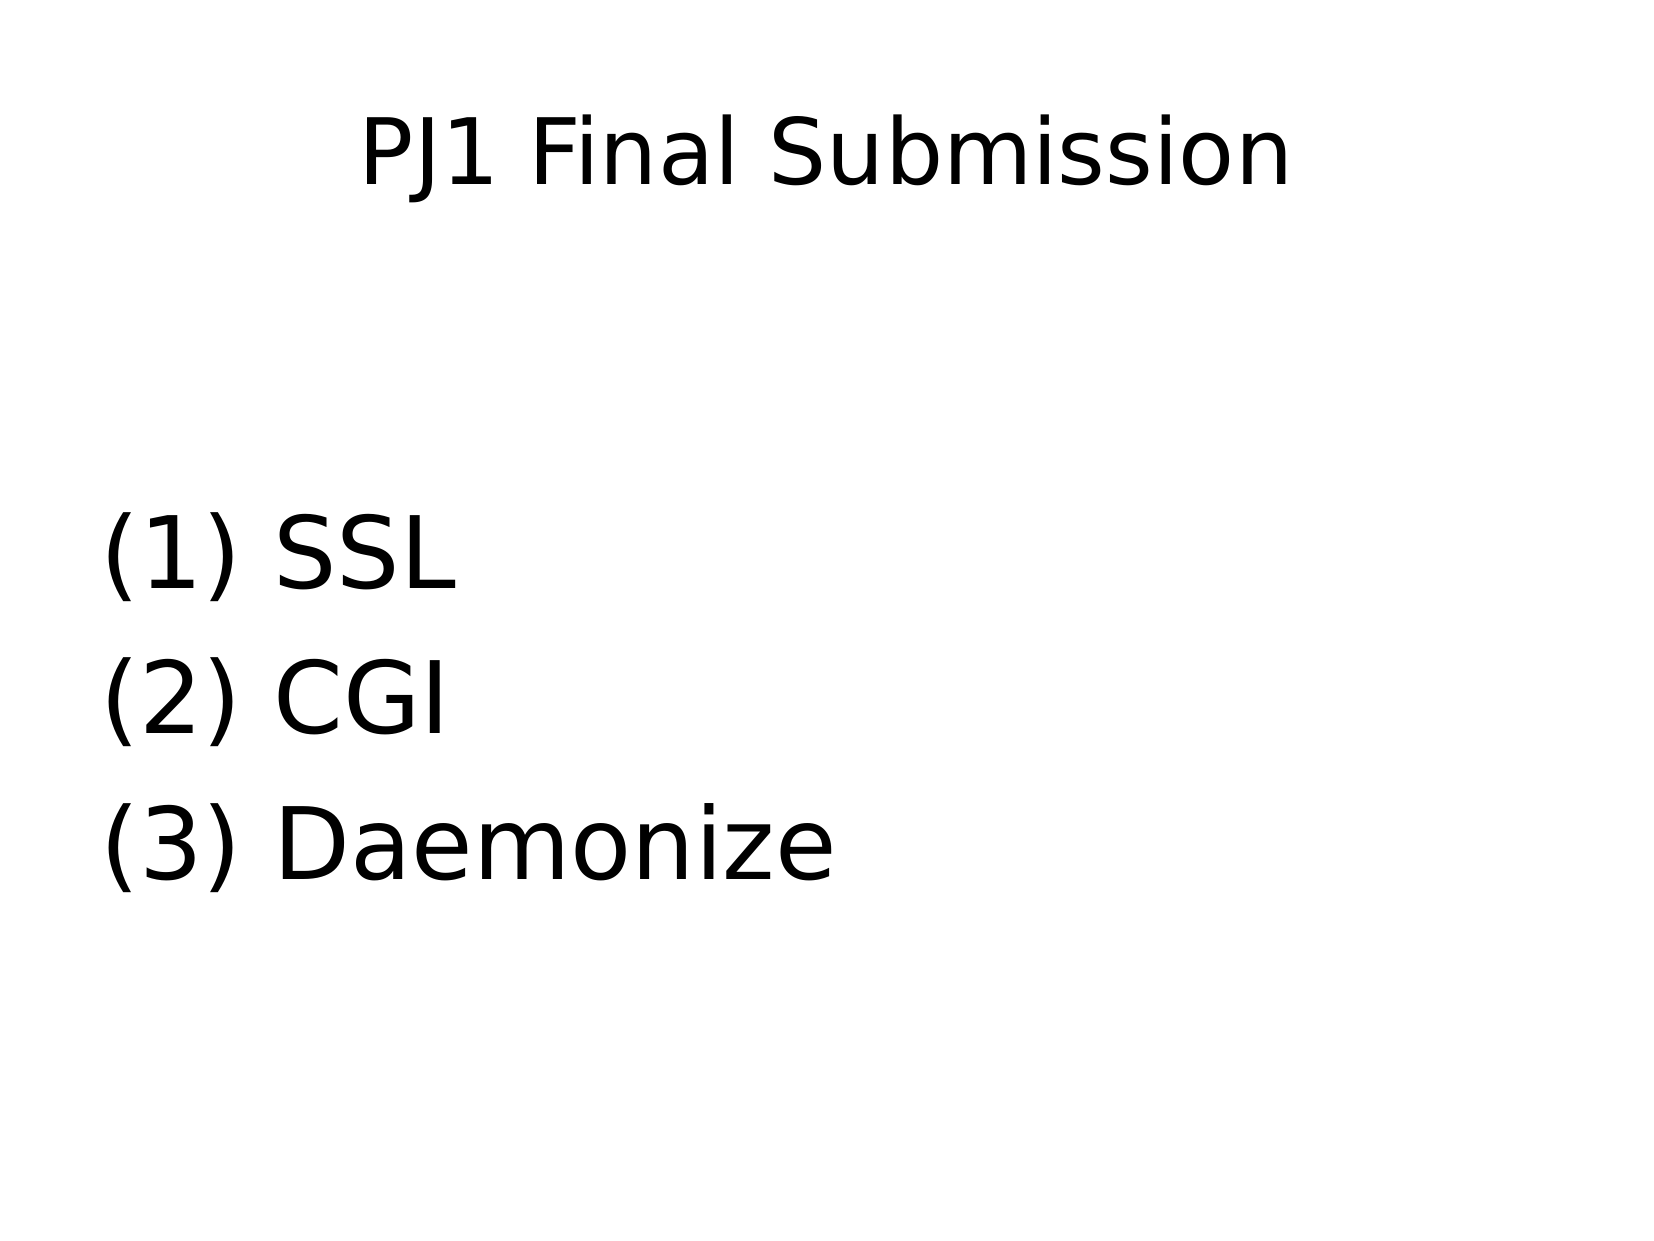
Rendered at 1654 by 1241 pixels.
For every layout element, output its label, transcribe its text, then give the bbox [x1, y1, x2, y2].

title PJ1 Final Submission [82, 56, 1571, 250]
list SSL CGI Daemonize [82, 290, 1571, 1109]
